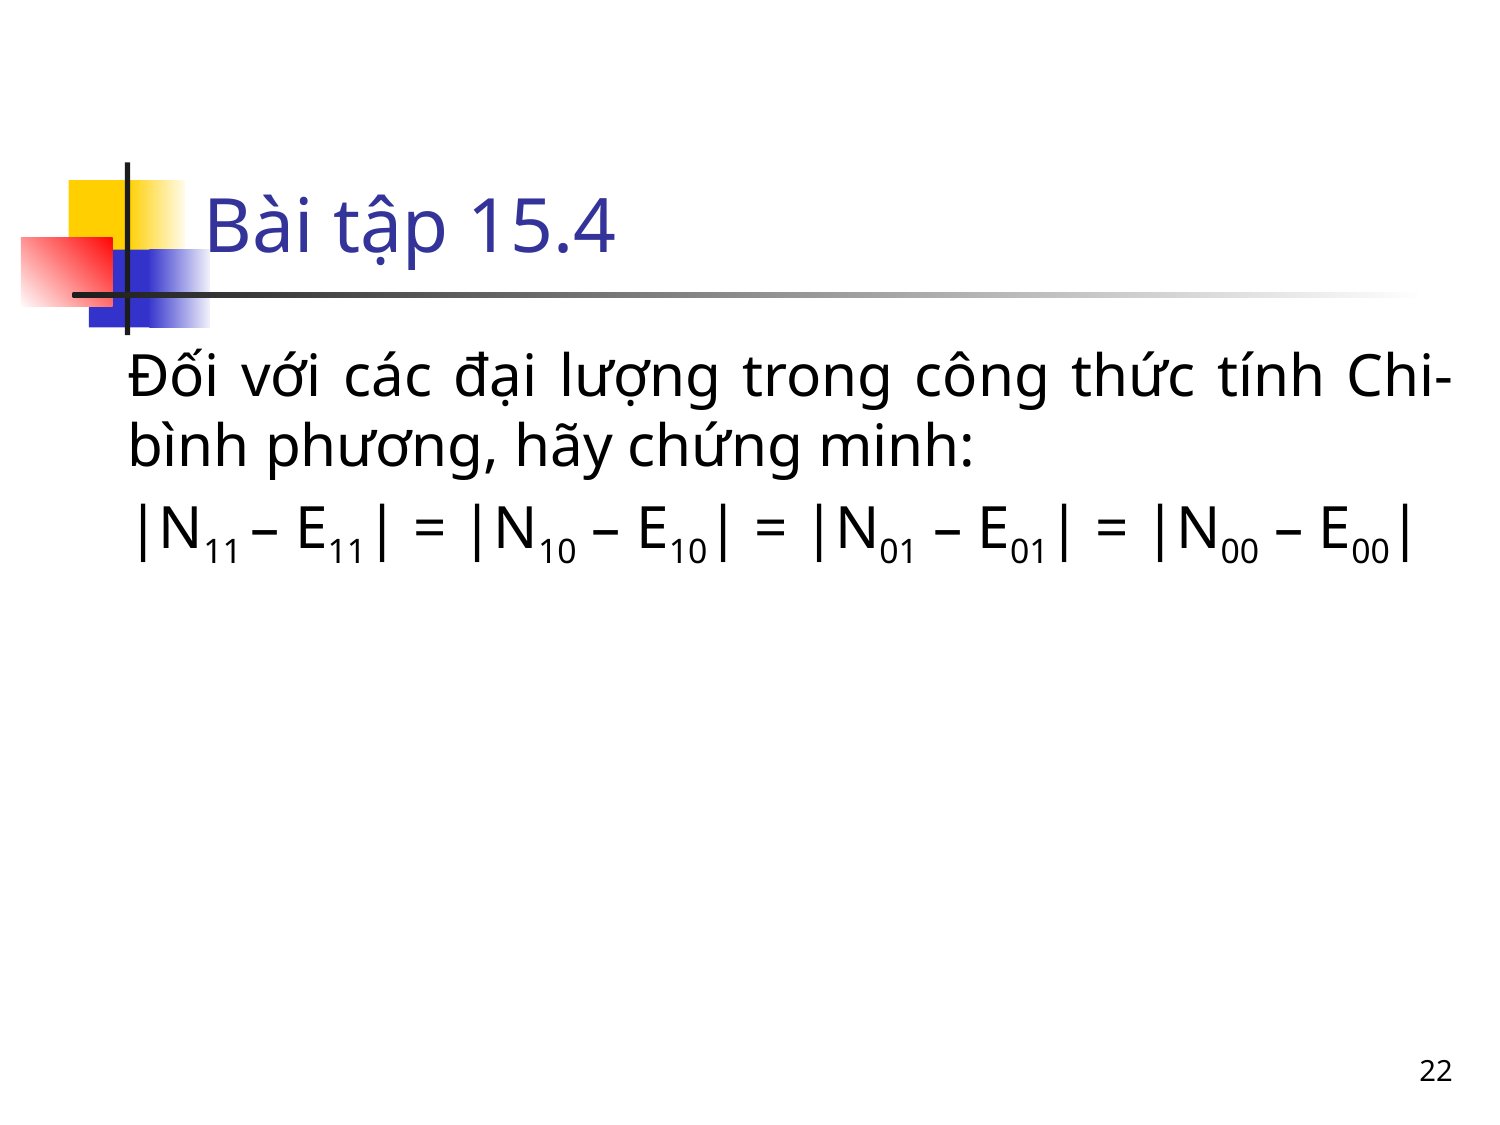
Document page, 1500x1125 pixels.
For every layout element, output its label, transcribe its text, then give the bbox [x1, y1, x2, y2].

list Đối với các đại lượng trong công thức tính Chi-bình phương, hãy chứng minh: |N11 – E11| = |N10 – E10| = |N01 – E01| = |N00 – E00| [112, 331, 1469, 1012]
slide_number <number> [1155, 1024, 1468, 1100]
title Bài tập 15.4 [188, 35, 1468, 275]
